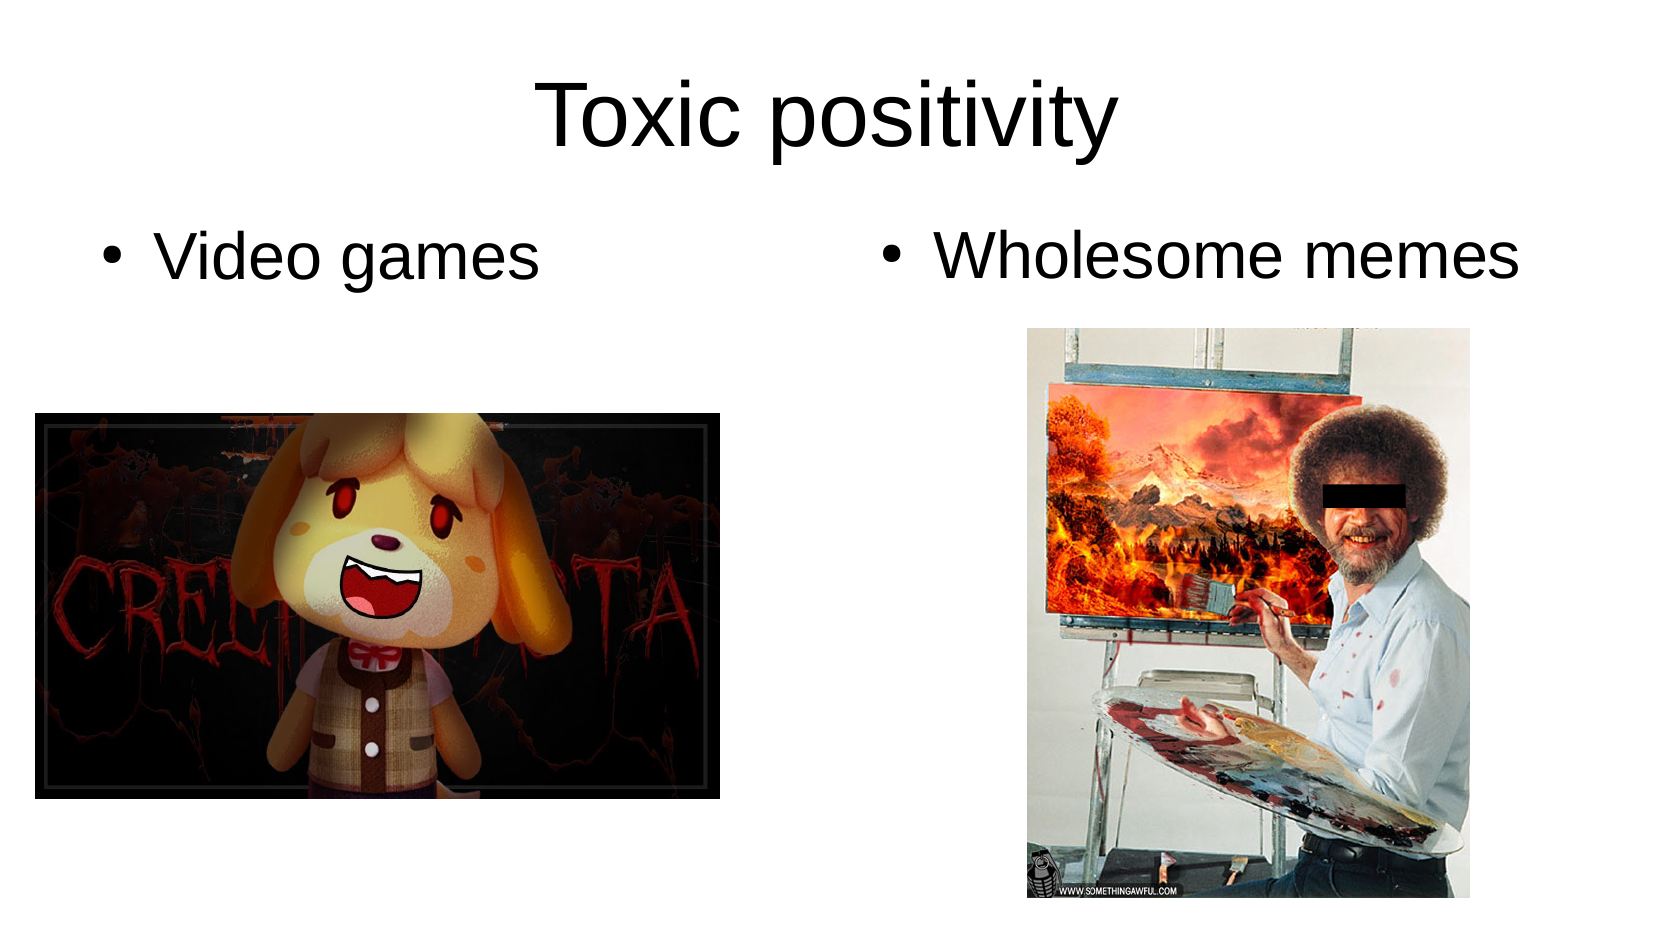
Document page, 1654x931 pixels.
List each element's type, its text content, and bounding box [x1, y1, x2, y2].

text_box [1322, 484, 1406, 508]
picture [1027, 328, 1470, 898]
list Video games [82, 218, 733, 759]
picture [35, 413, 720, 799]
title Toxic positivity [82, 37, 1571, 193]
list Wholesome memes [862, 217, 1536, 758]
